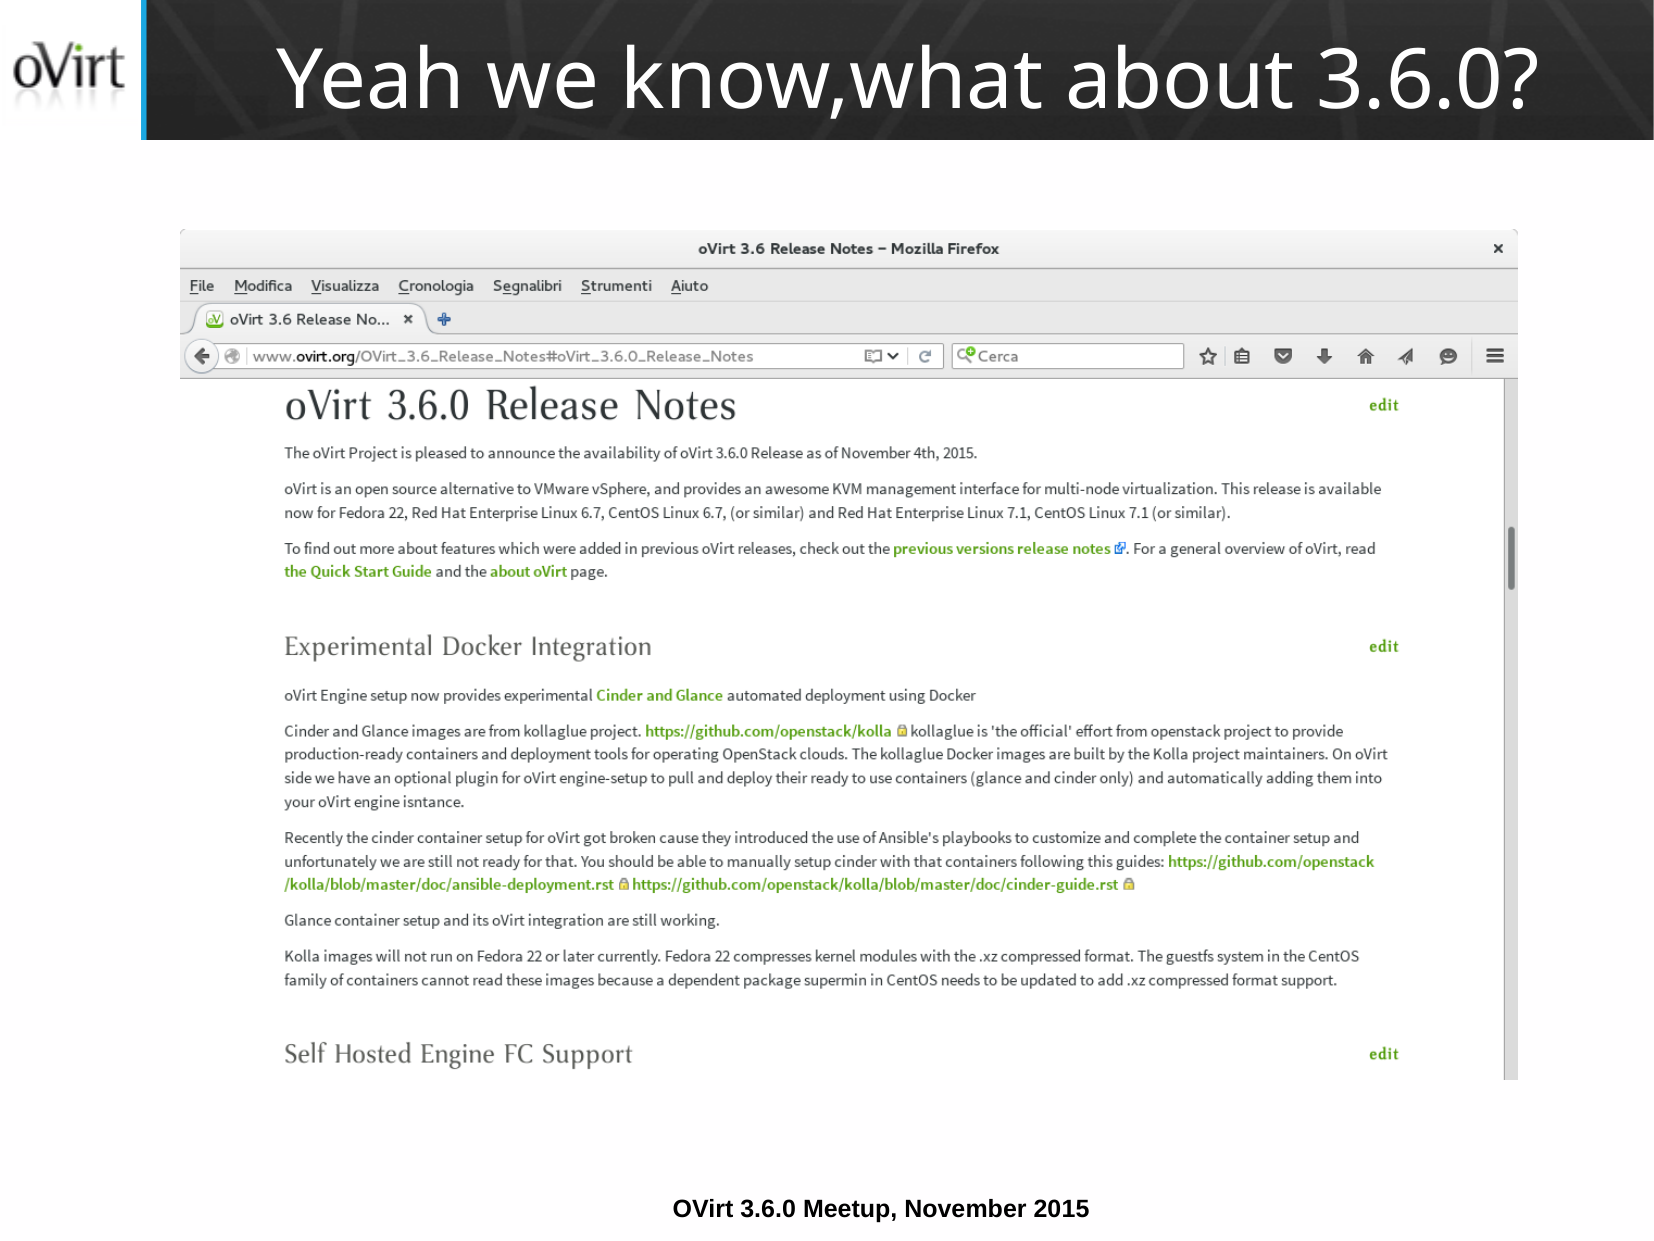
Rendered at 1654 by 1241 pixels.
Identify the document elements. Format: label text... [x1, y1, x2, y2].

title Yeah we know,what about 3.6.0? [164, 18, 1653, 119]
picture [180, 229, 1518, 1081]
picture [0, 0, 1654, 140]
